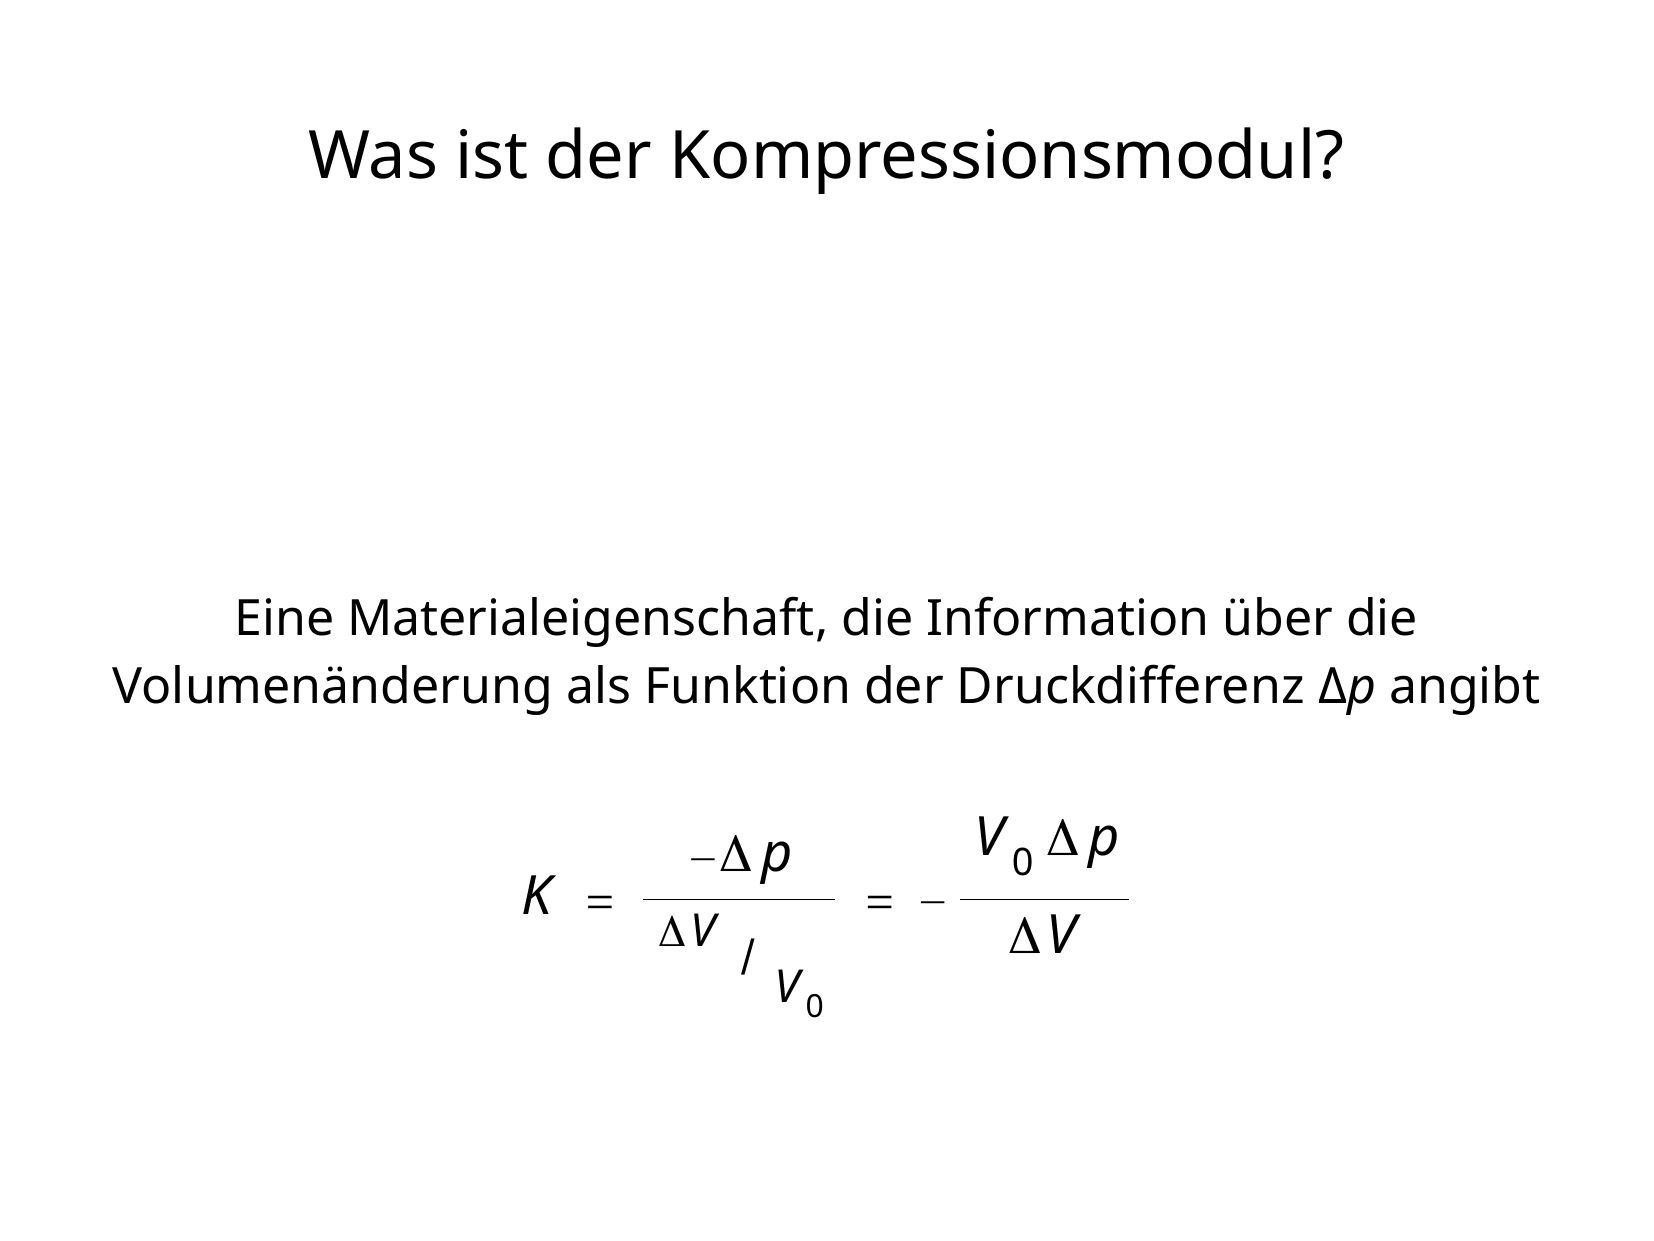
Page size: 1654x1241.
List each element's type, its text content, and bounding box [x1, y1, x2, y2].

subtitle Eine Materialeigenschaft, die Information über die Volumenänderung als Funktion der Druckdifferenz Δp angibt [82, 290, 1571, 1010]
chart [515, 803, 1139, 1027]
title Was ist der Kompressionsmodul? [82, 49, 1571, 257]
